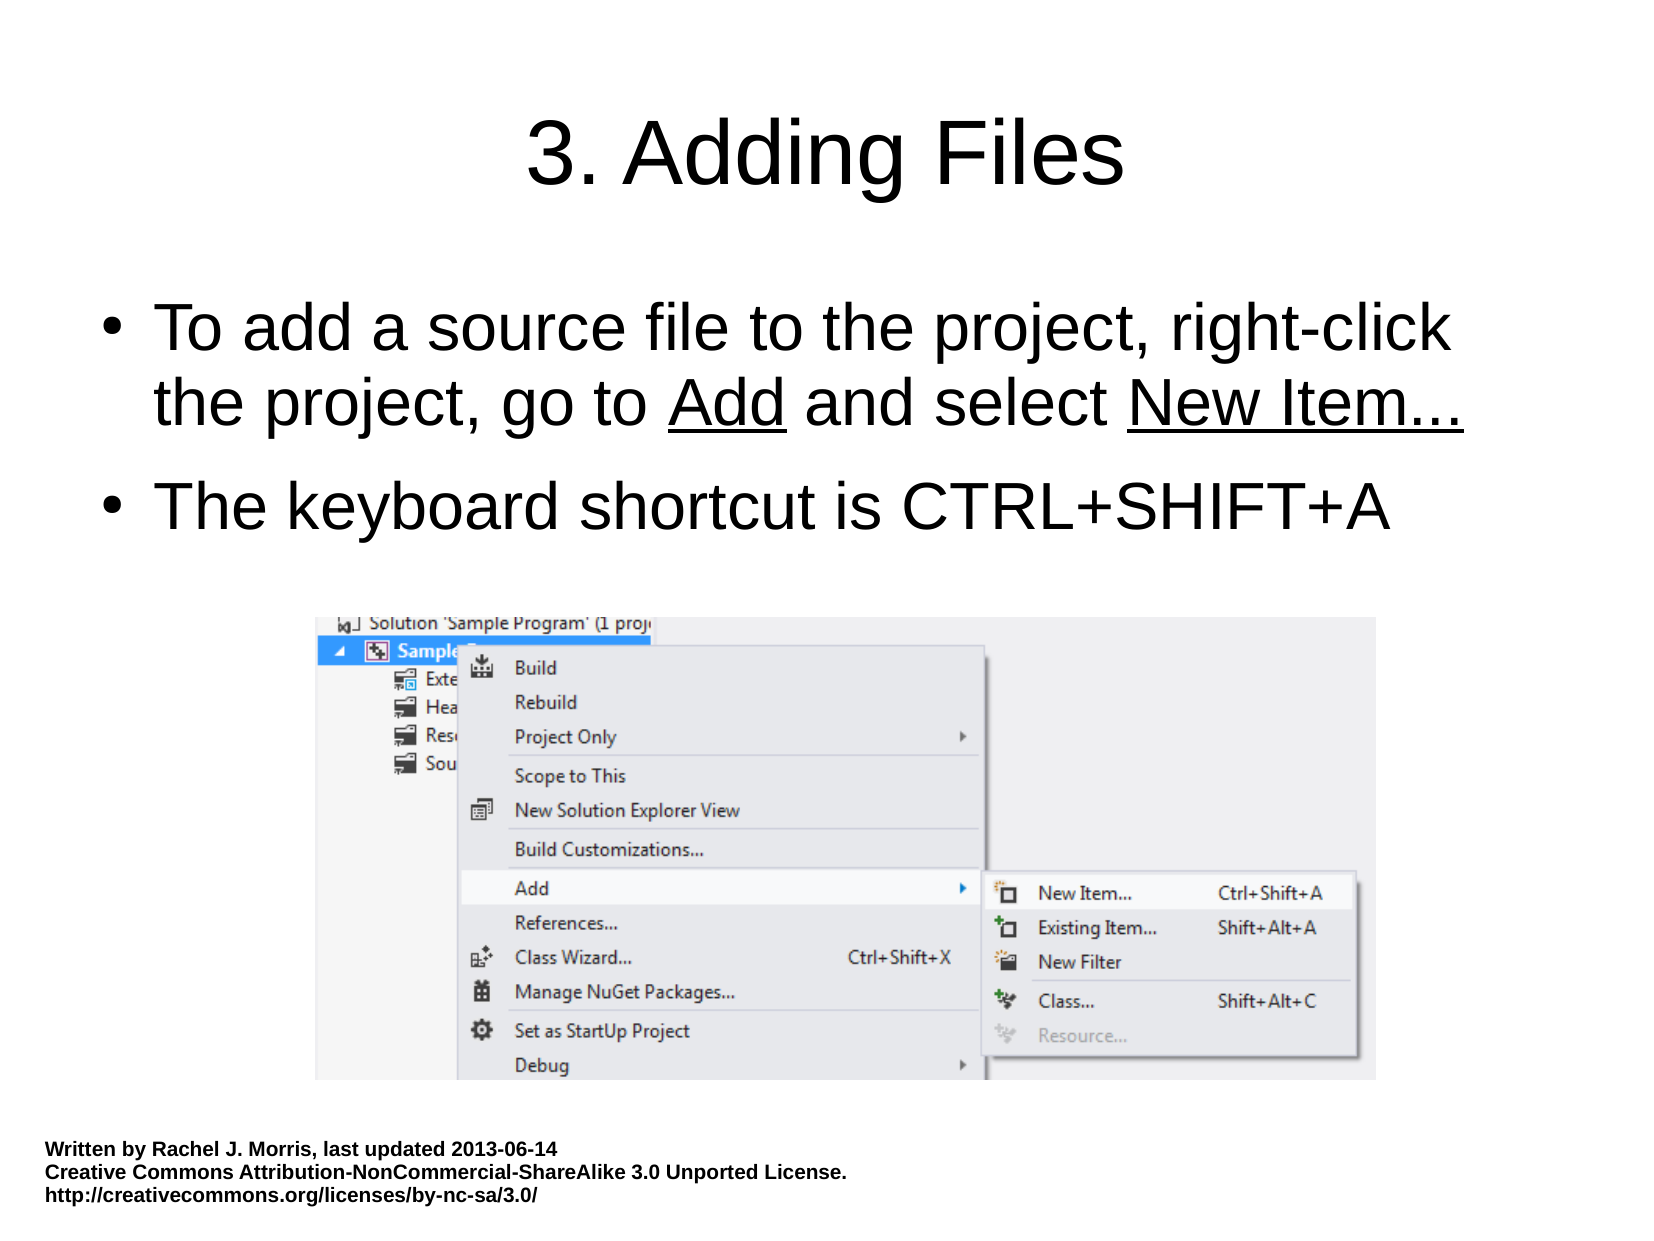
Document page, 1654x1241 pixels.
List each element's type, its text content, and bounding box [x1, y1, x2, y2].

list To add a source file to the project, right-click the project, go to Add and select New Item... The keyboard shortcut is CTRL+SHIFT+A [82, 290, 1538, 1010]
title 3. Adding Files [82, 49, 1571, 257]
picture [315, 617, 1376, 1081]
